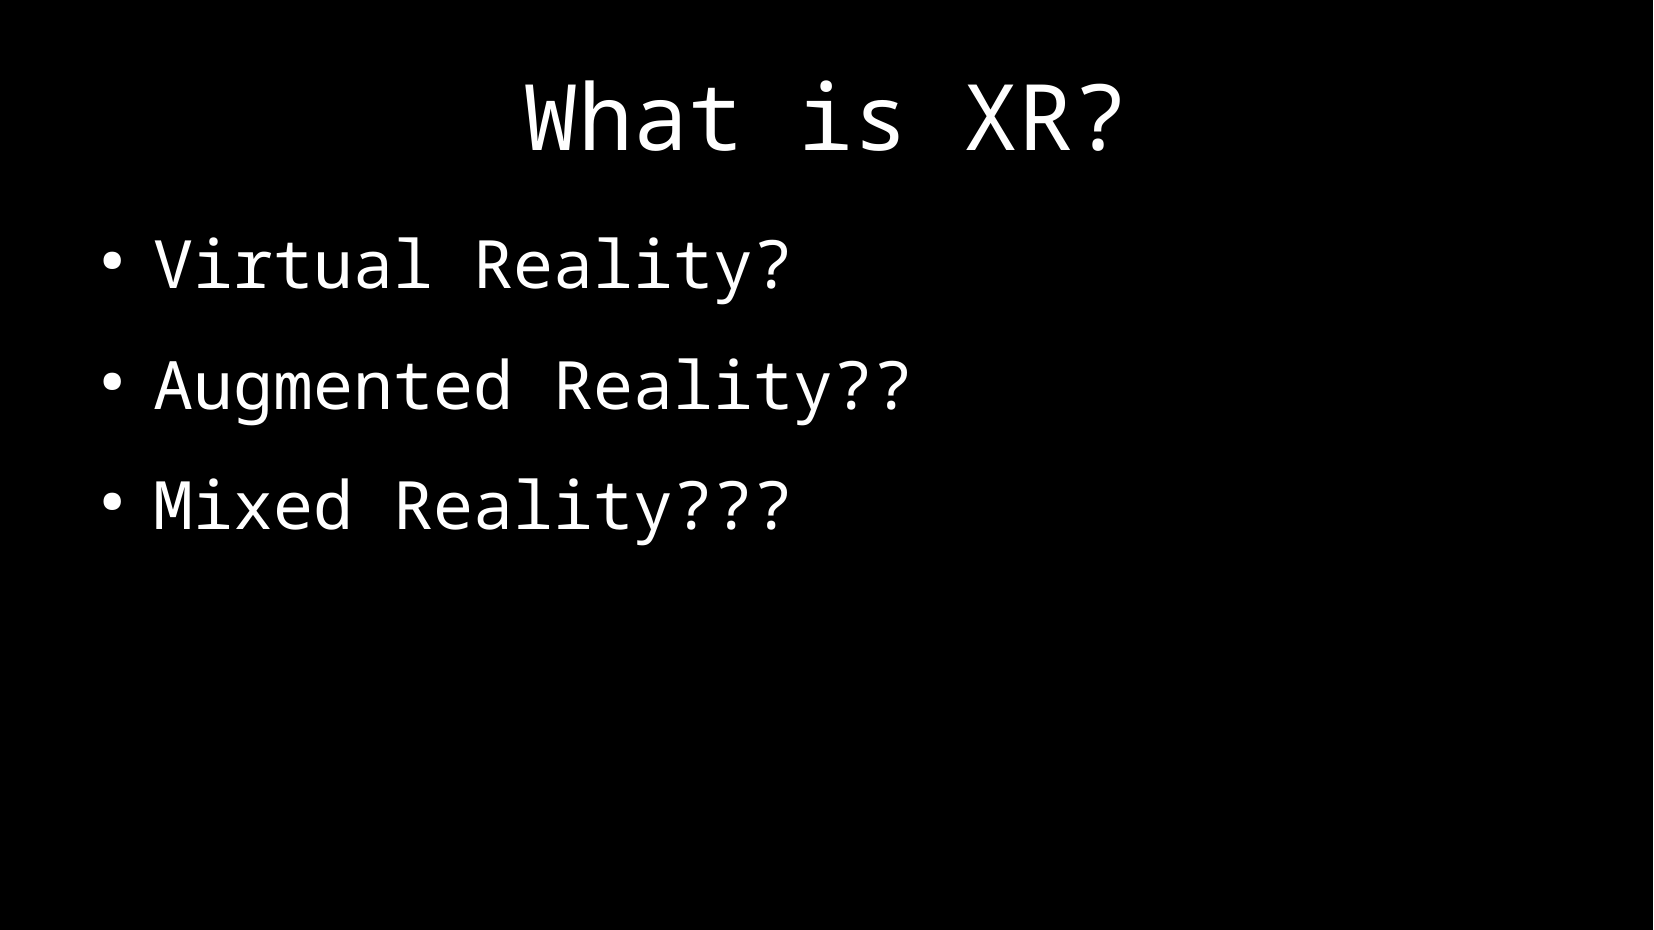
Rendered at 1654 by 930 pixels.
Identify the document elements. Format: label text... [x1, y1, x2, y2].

title What is XR? [82, 37, 1571, 193]
list Virtual Reality? Augmented Reality?? Mixed Reality??? [82, 217, 1571, 757]
